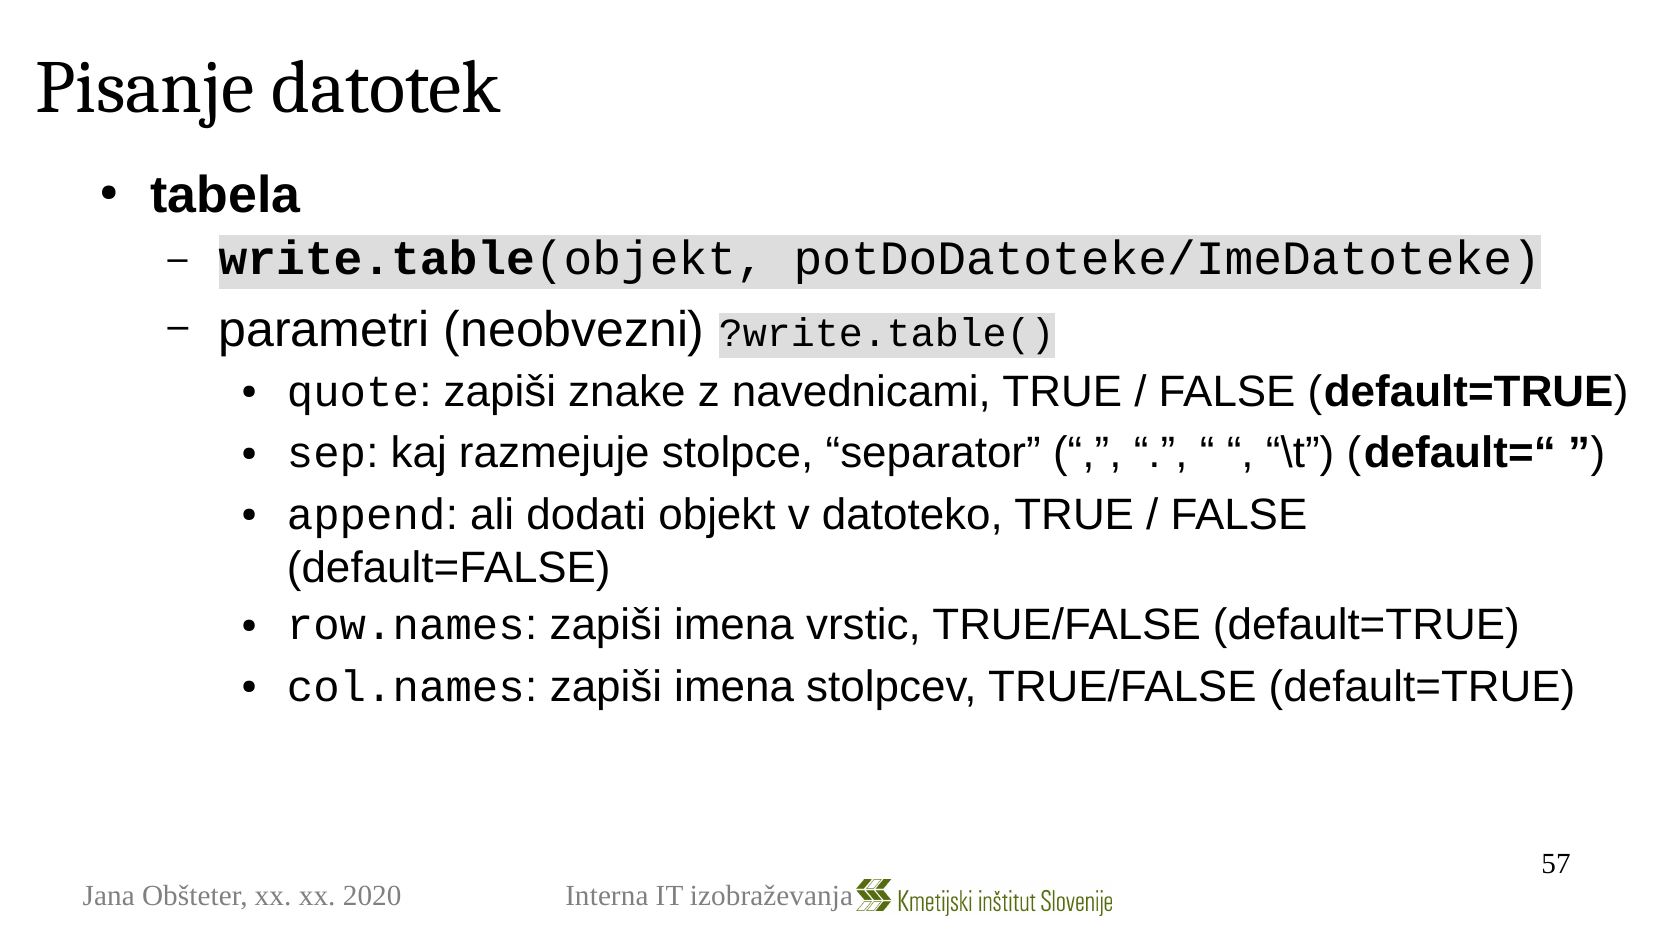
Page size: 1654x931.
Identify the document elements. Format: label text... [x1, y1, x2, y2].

list tabela write.table(objekt, potDoDatoteke/ImeDatoteke) parametri (neobvezni) ?write.table() quote: zapiši znake z navednicami, TRUE / FALSE (default=TRUE) sep: kaj razmejuje stolpce, “separator” (“,”, “.”, “ “, “\t”) (default=“ ”) append: ali dodati objekt v datoteko, TRUE / FALSE (default=FALSE) row.names: zapiši imena vrstic, TRUE/FALSE (default=TRUE) col.names: zapiši imena stolpcev, TRUE/FALSE (default=TRUE) [82, 165, 1630, 839]
title Pisanje datotek [35, 21, 1524, 154]
picture [856, 879, 1112, 916]
